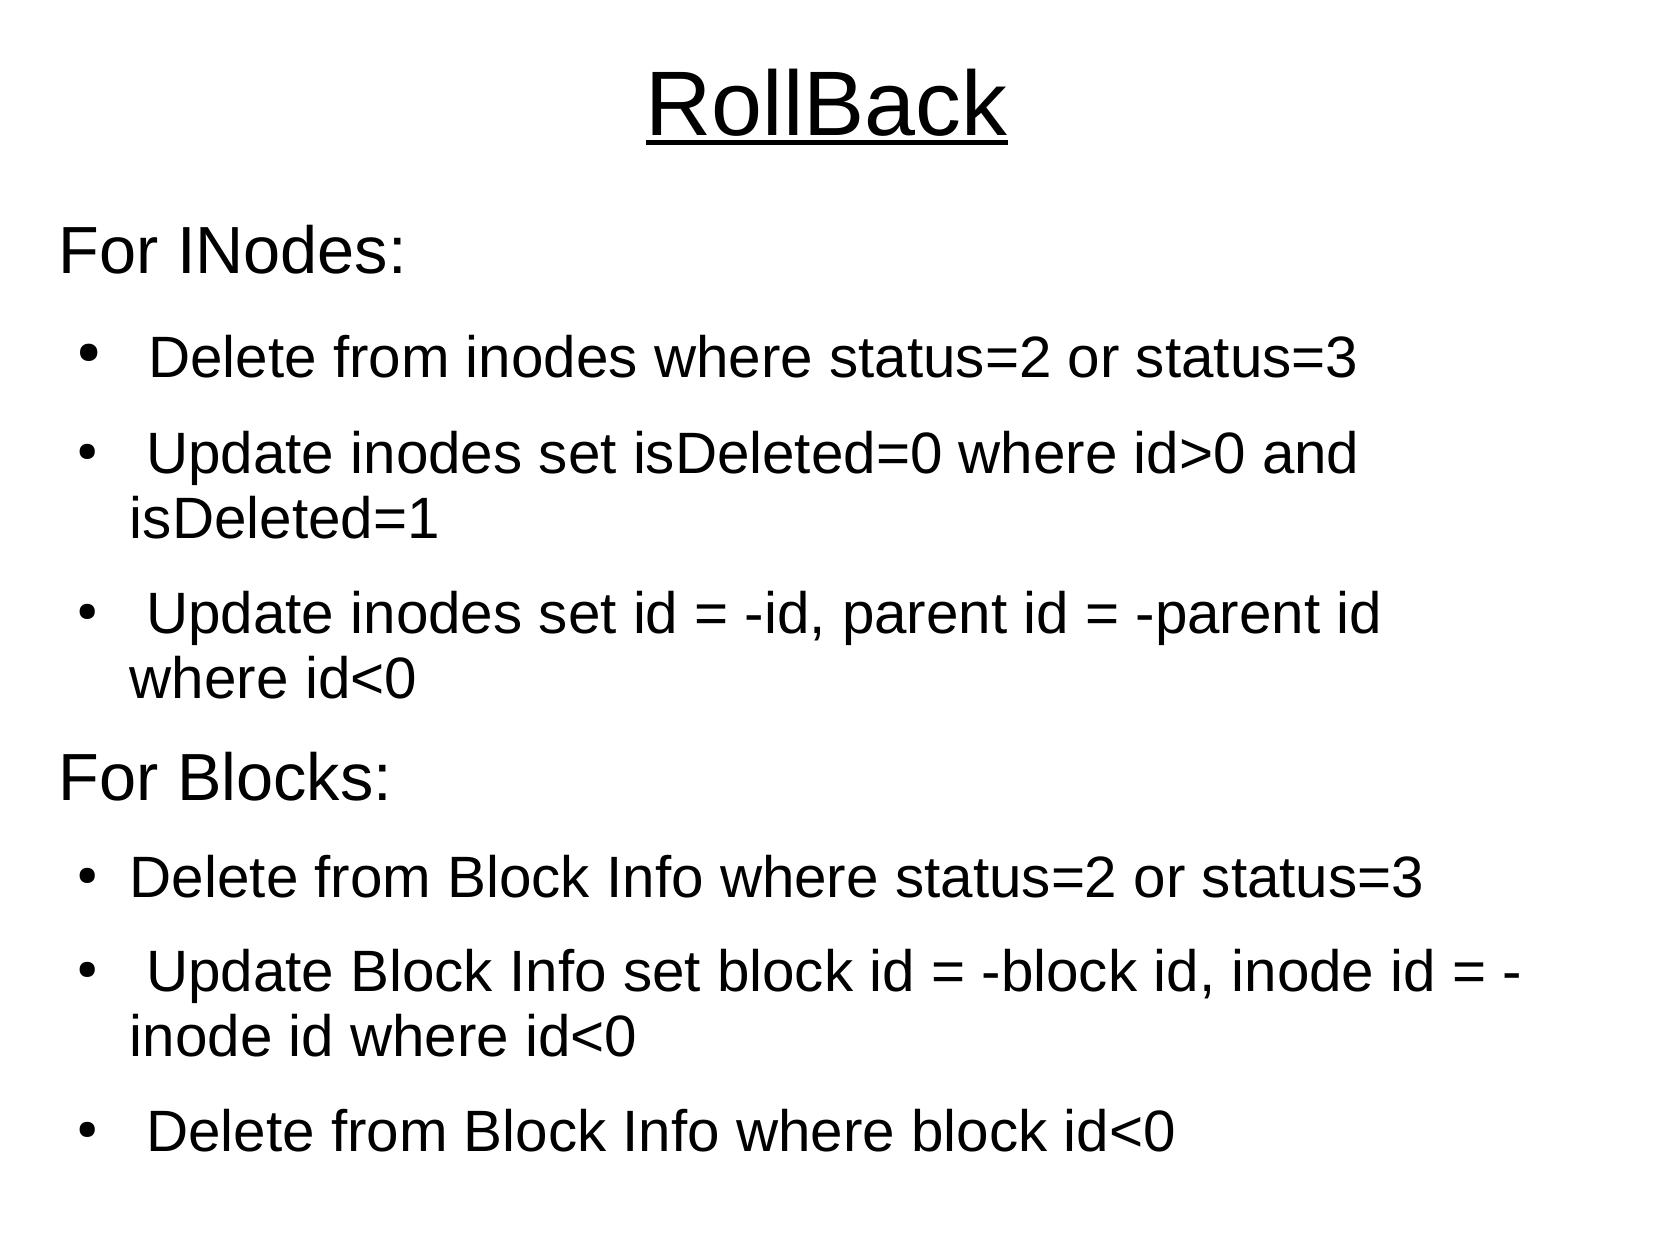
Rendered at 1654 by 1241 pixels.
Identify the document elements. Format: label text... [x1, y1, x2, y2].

list For INodes: Delete from inodes where status=2 or status=3 Update inodes set isDeleted=0 where id>0 and isDeleted=1 Update inodes set id = -id, parent id = -parent id where id<0 For Blocks: Delete from Block Info where status=2 or status=3 Update Block Info set block id = -block id, inode id = -inode id where id<0 Delete from Block Info where block id<0 [59, 212, 1538, 1193]
title RollBack [82, 0, 1571, 208]
